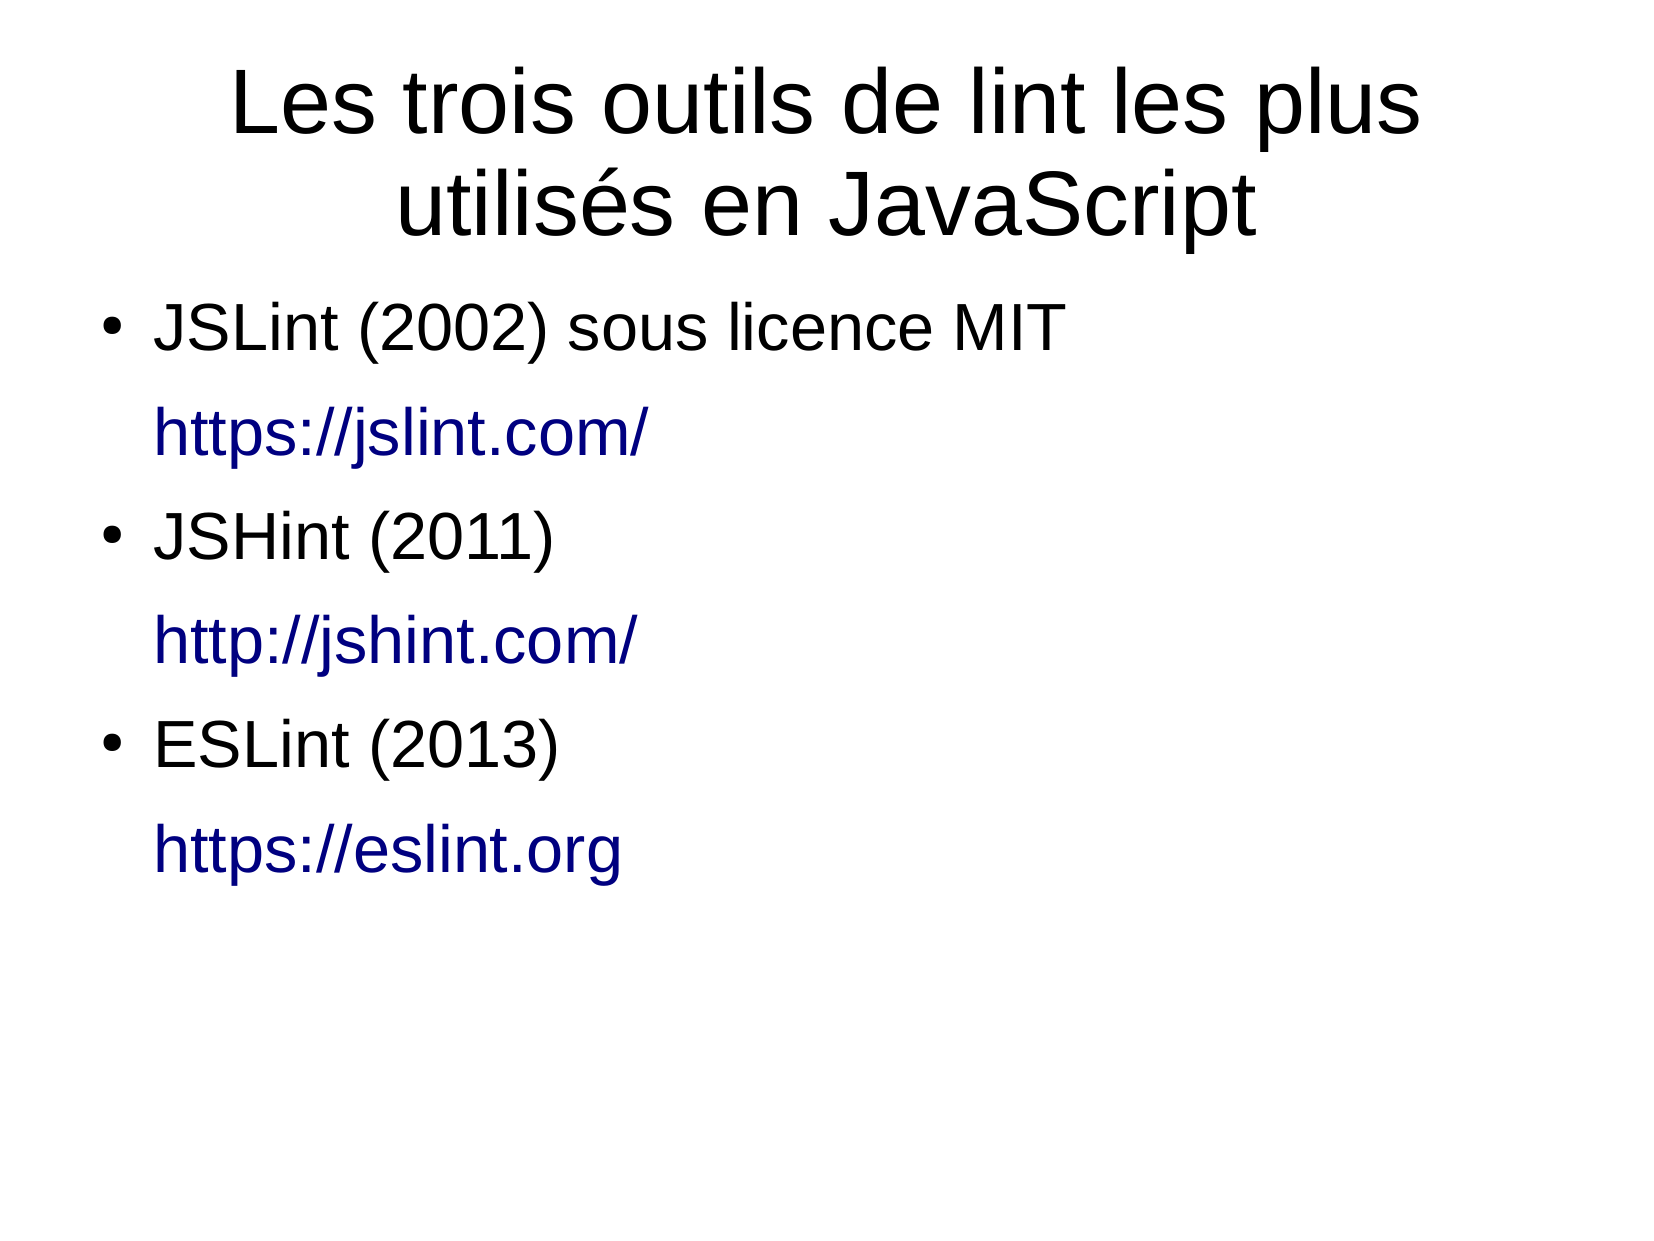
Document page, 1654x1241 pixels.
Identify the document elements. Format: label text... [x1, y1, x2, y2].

list JSLint (2002) sous licence MIT https://jslint.com/ JSHint (2011) http://jshint.com/ ESLint (2013) https://eslint.org [82, 290, 1571, 1010]
title Les trois outils de lint les plus utilisés en JavaScript [82, 49, 1571, 257]
